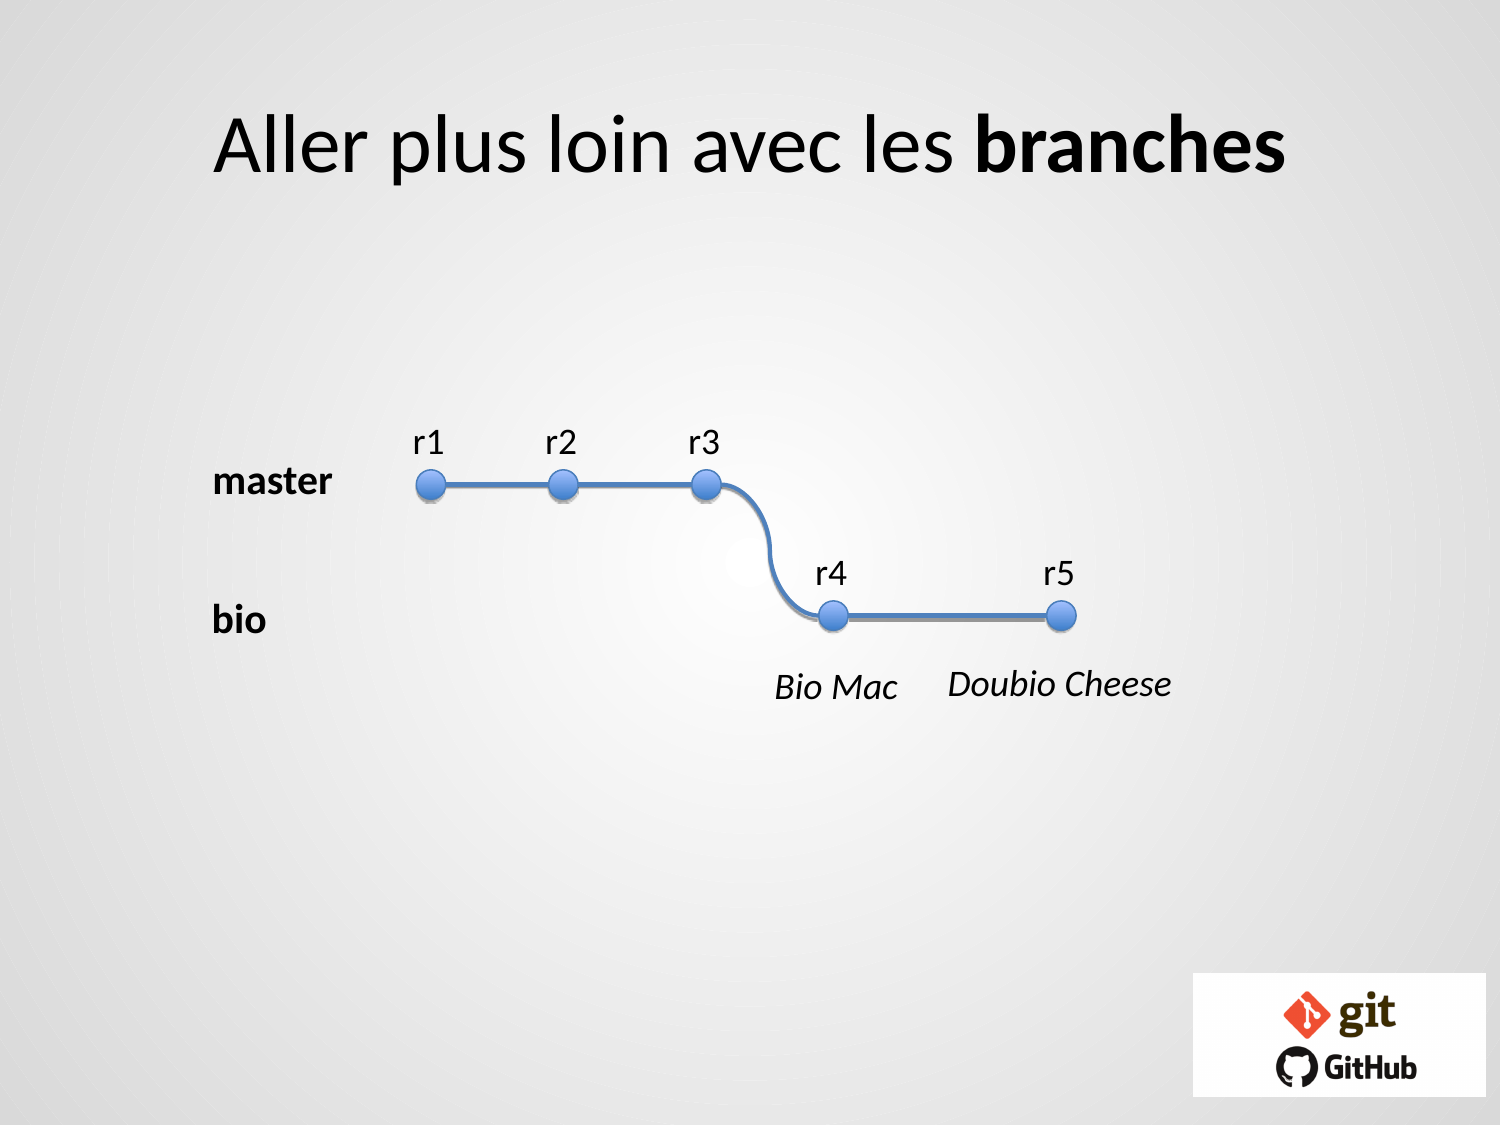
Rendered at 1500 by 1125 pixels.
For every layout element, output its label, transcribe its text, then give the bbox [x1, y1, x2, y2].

text_box Doubio Cheese [932, 652, 1187, 712]
picture [1193, 973, 1486, 1097]
text_box r4 [800, 540, 863, 601]
text_box master [197, 445, 348, 510]
text_box [1046, 601, 1077, 631]
text_box [819, 601, 848, 631]
title Aller plus loin avec les branches [75, 45, 1425, 233]
text_box r3 [673, 409, 736, 470]
text_box r2 [530, 409, 592, 470]
text_box [416, 470, 446, 500]
text_box [692, 470, 721, 500]
text_box Bio Mac [759, 654, 913, 715]
text_box [548, 470, 578, 500]
text_box r1 [397, 409, 460, 470]
text_box r5 [1028, 540, 1090, 601]
text_box bio [196, 584, 282, 650]
